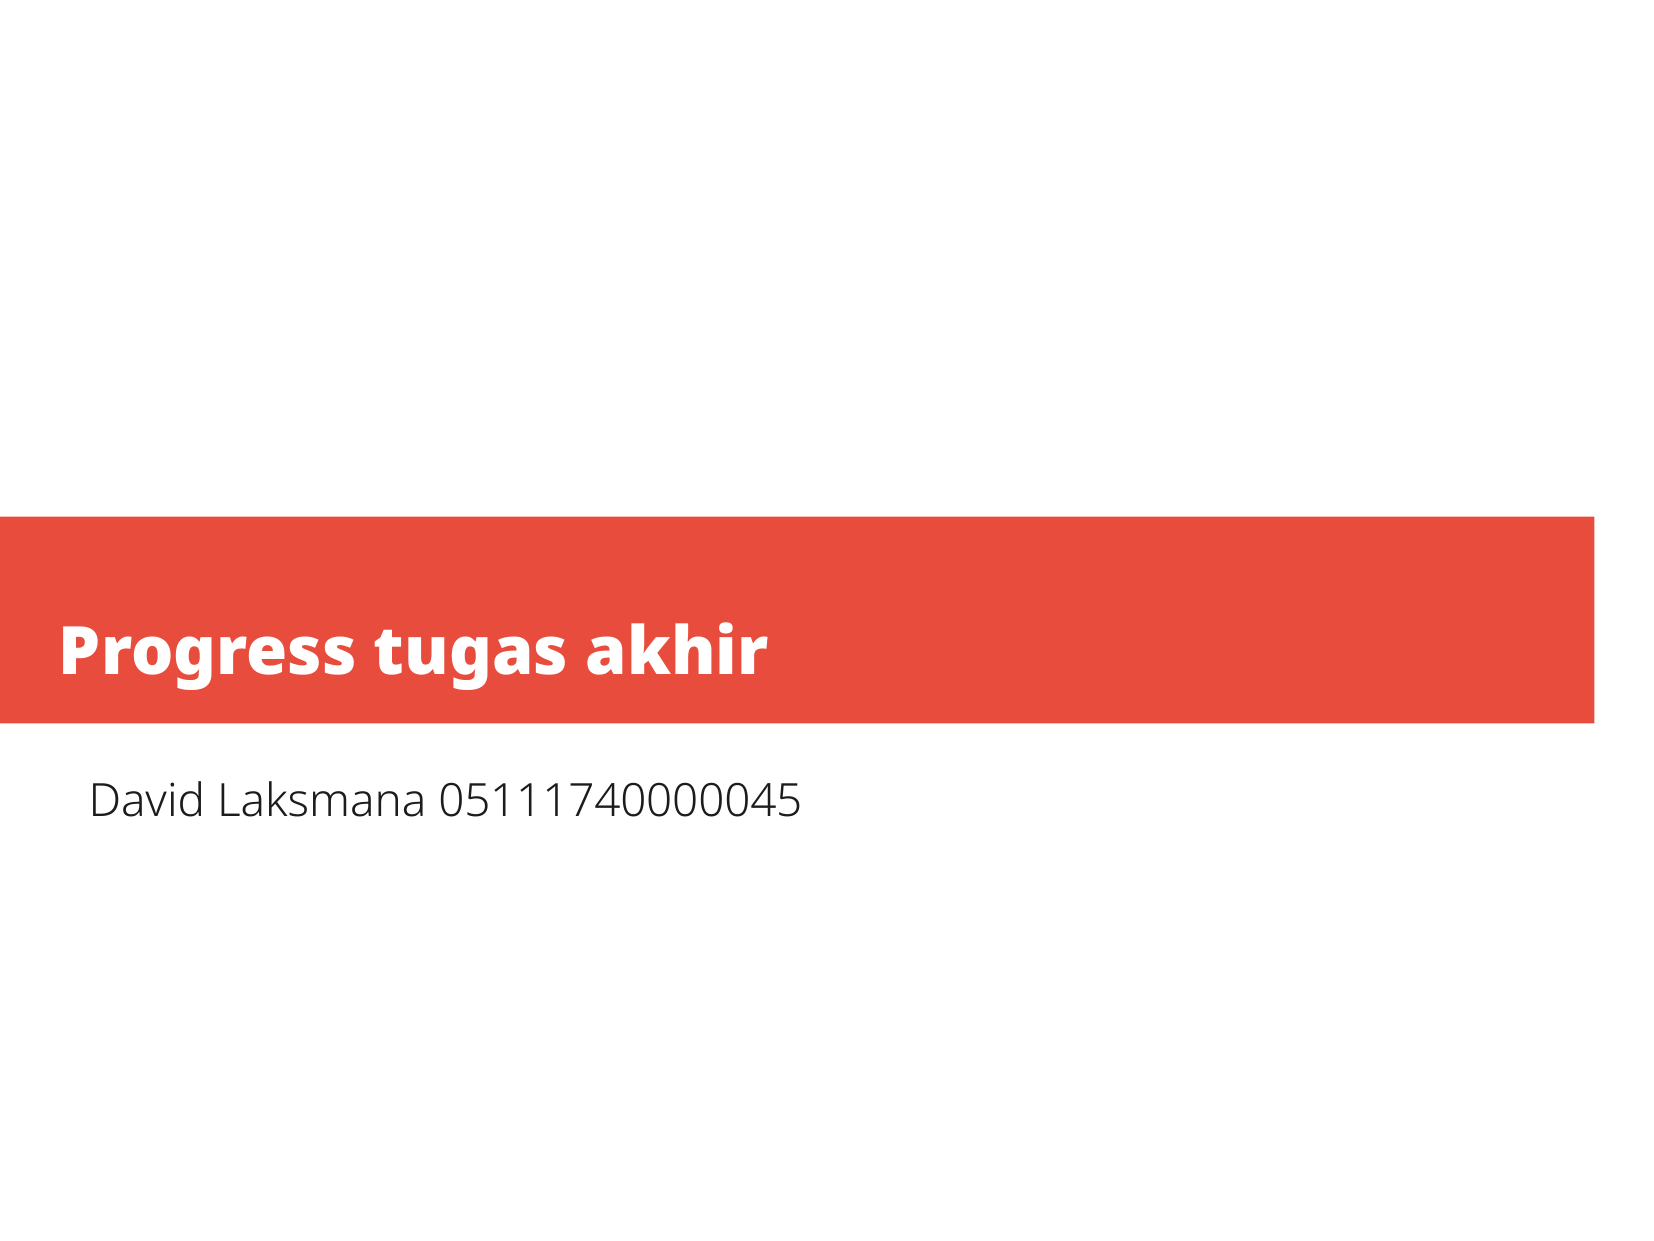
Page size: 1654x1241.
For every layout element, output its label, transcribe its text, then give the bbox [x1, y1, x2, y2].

title Progress tugas akhir [59, 546, 1595, 694]
subtitle David Laksmana 05111740000045 [88, 767, 1595, 1182]
